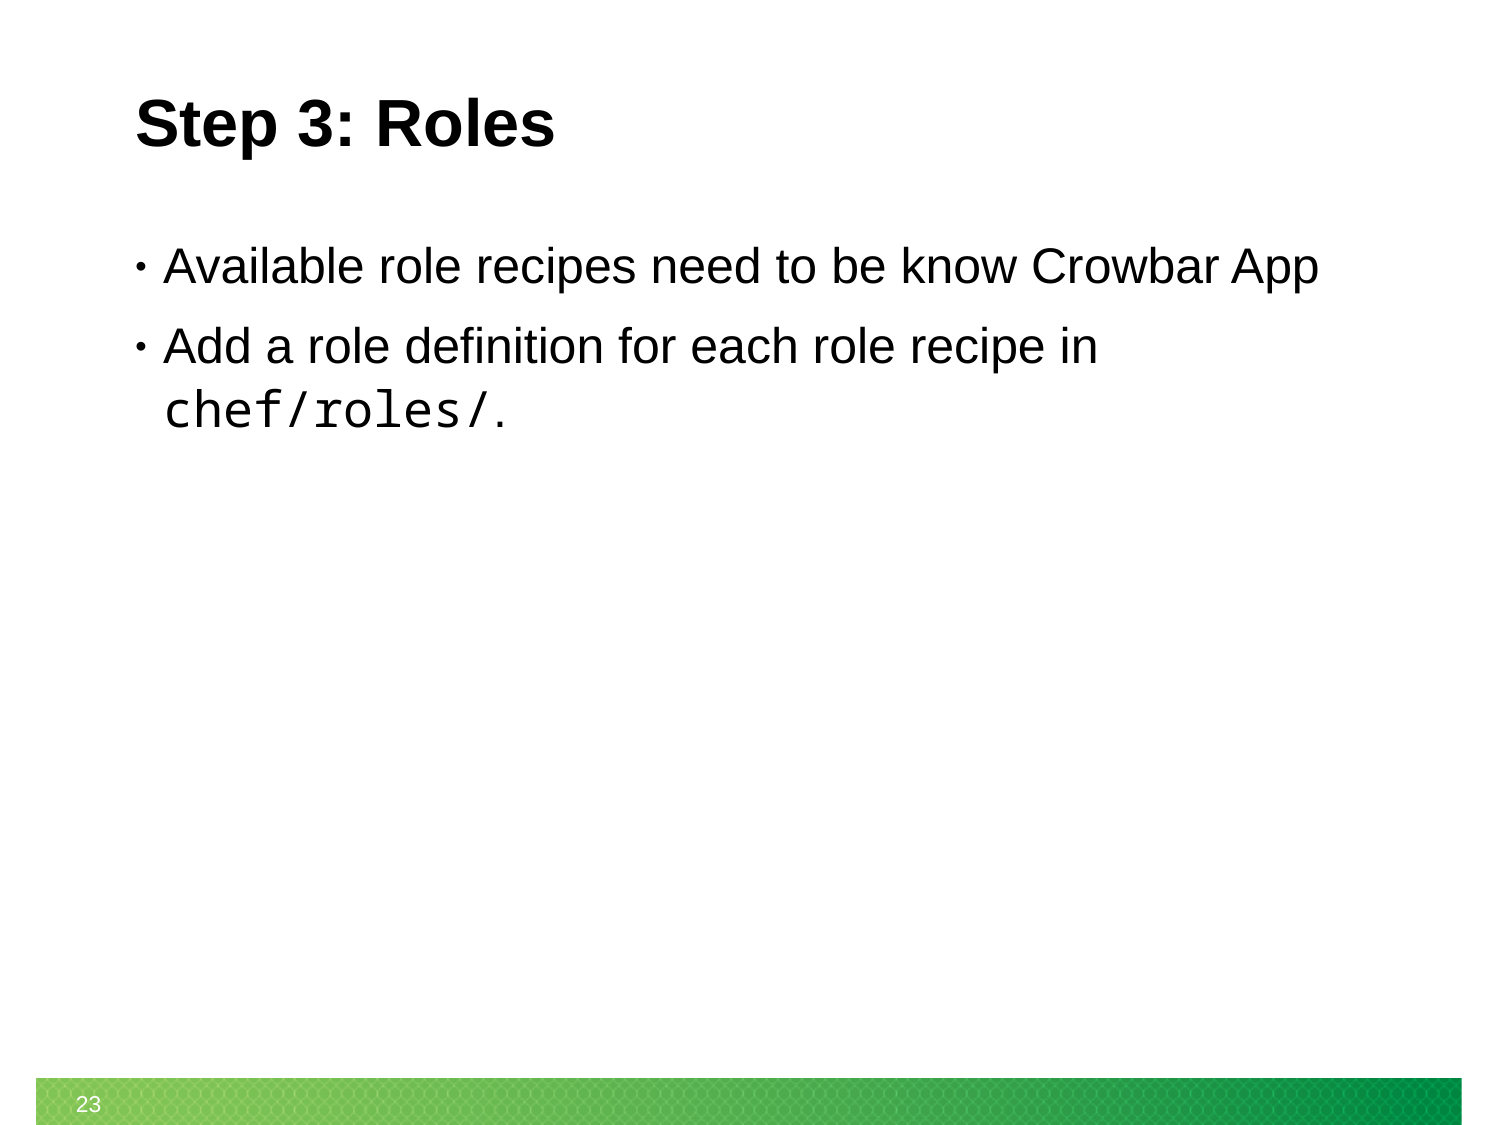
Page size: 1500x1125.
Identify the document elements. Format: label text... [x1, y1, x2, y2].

picture [36, 1078, 1462, 1125]
title Step 3: Roles [135, 41, 1372, 204]
list Available role recipes need to be know Crowbar App Add a role definition for each role recipe in chef/roles/. [135, 238, 1372, 892]
